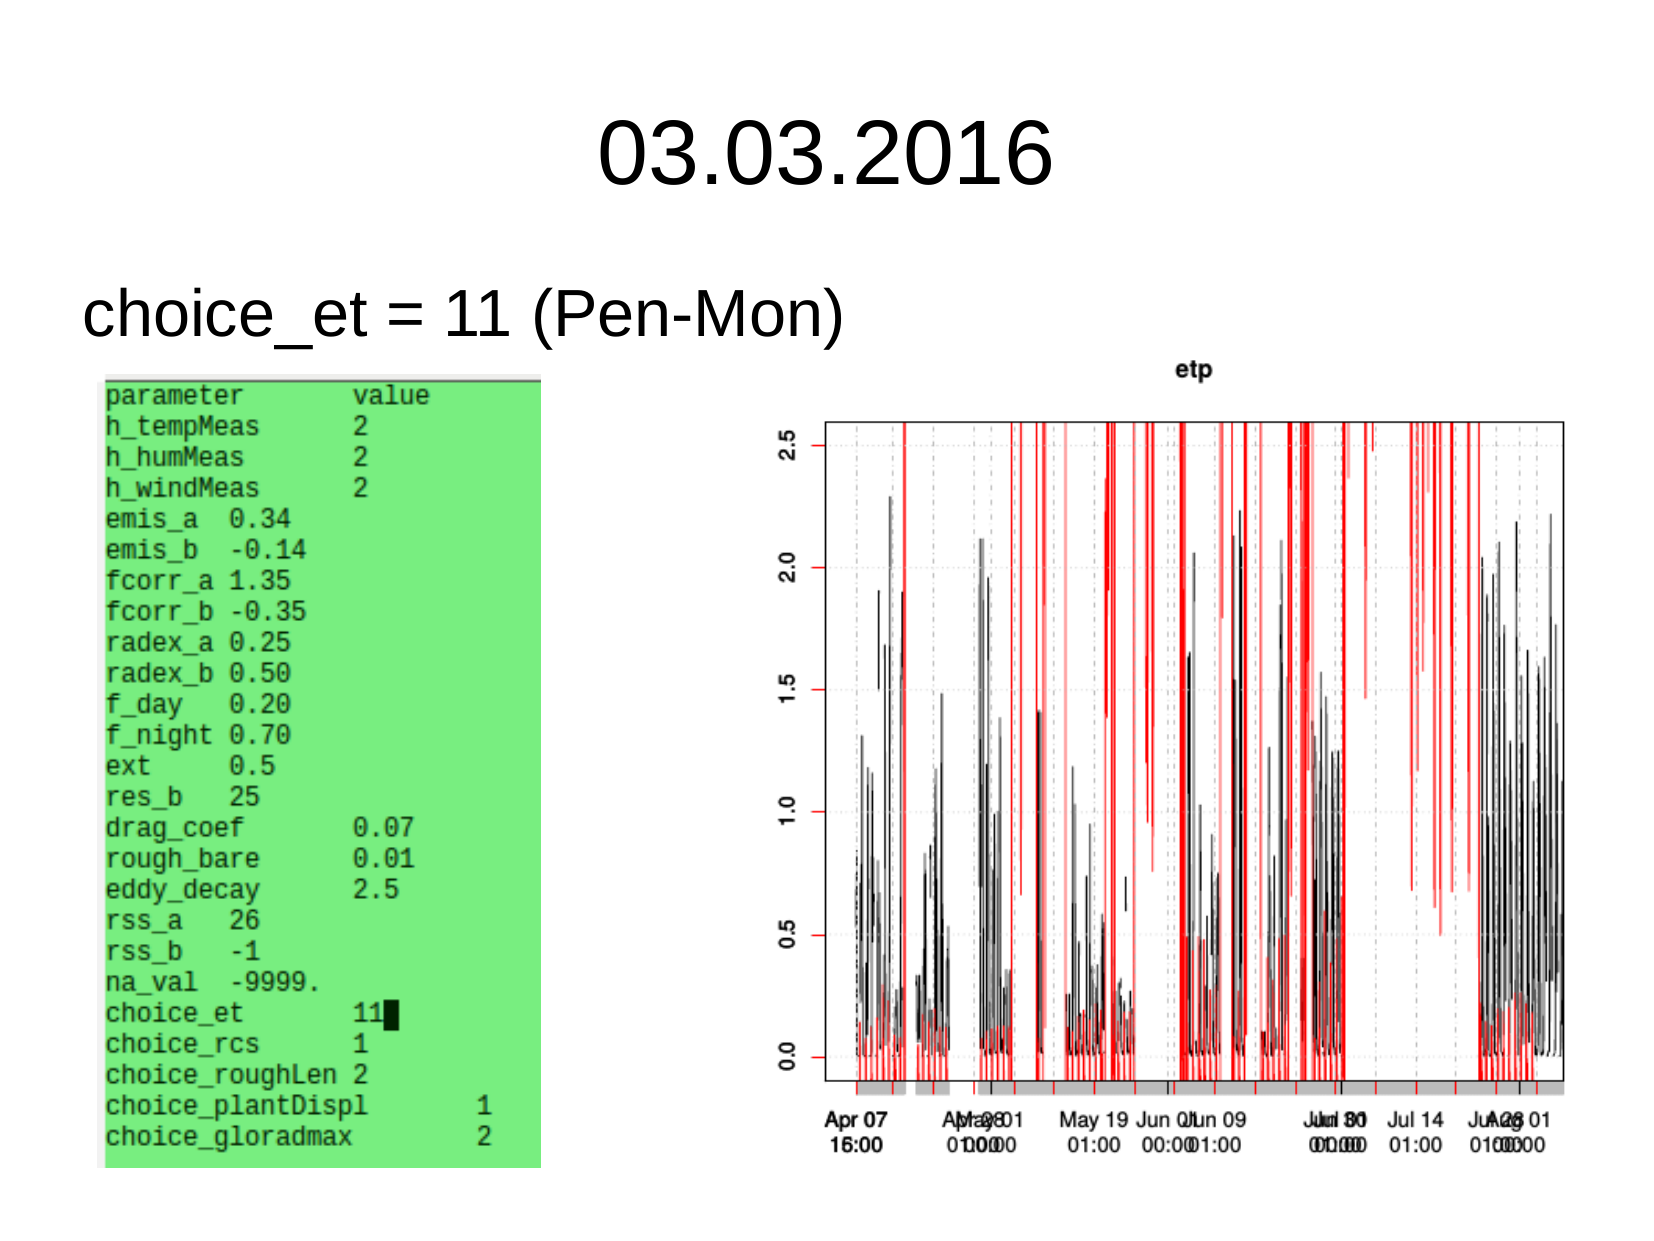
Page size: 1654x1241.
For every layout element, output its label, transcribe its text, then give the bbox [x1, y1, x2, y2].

picture [750, 359, 1588, 1179]
picture [97, 374, 541, 1168]
title 03.03.2016 [82, 49, 1571, 257]
subtitle choice_et = 11 (Pen-Mon) [82, 275, 1571, 1024]
